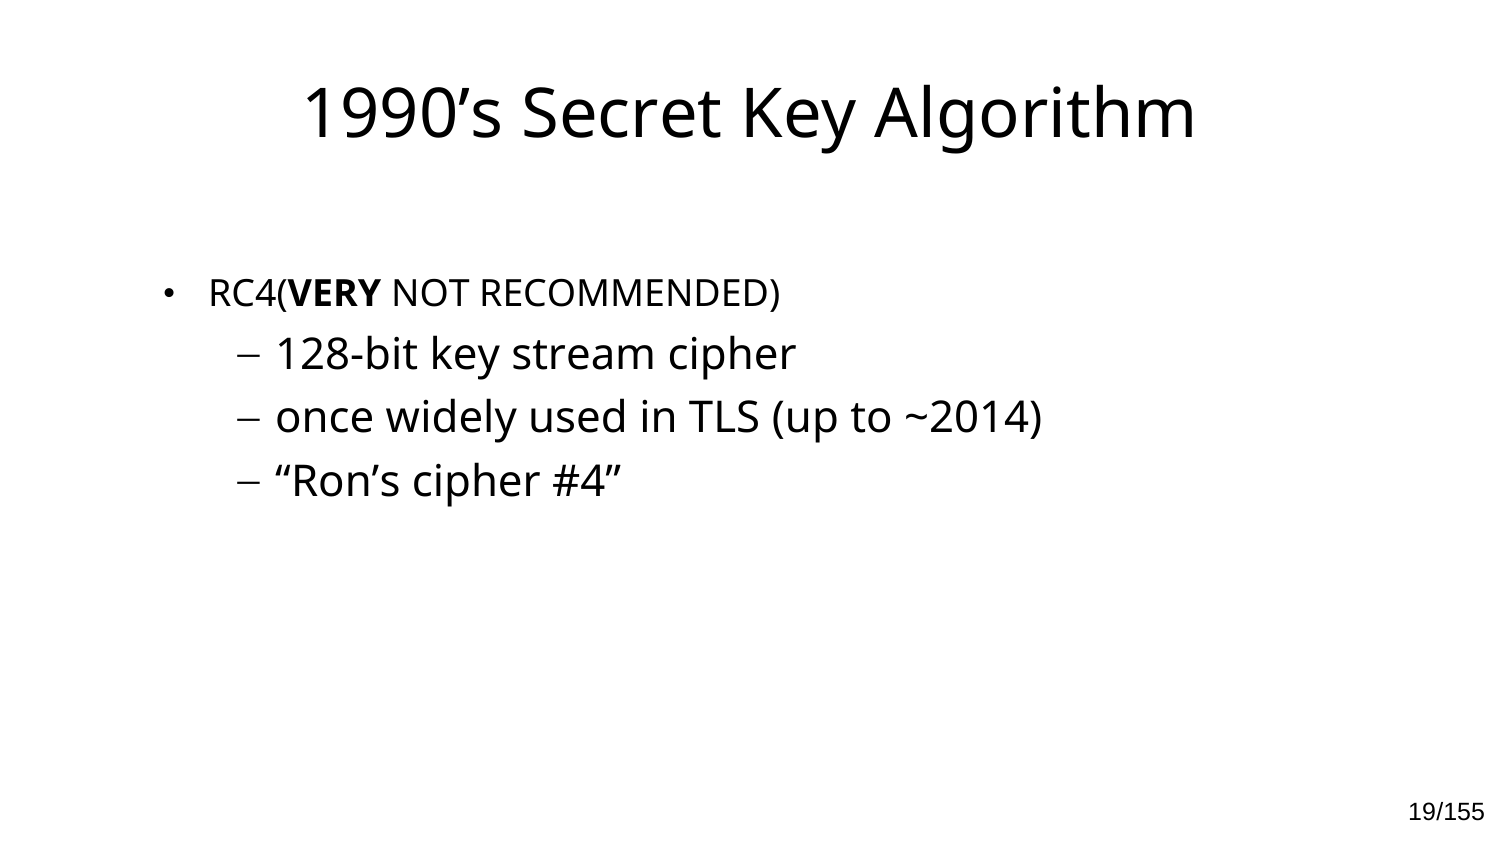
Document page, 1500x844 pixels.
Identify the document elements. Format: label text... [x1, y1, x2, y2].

title 1990’s Secret Key Algorithm [112, 13, 1388, 207]
list RC4(VERY NOT RECOMMENDED) 128-bit key stream cipher once widely used in TLS (up to ~2014) “Ron’s cipher #4” [147, 264, 1423, 798]
